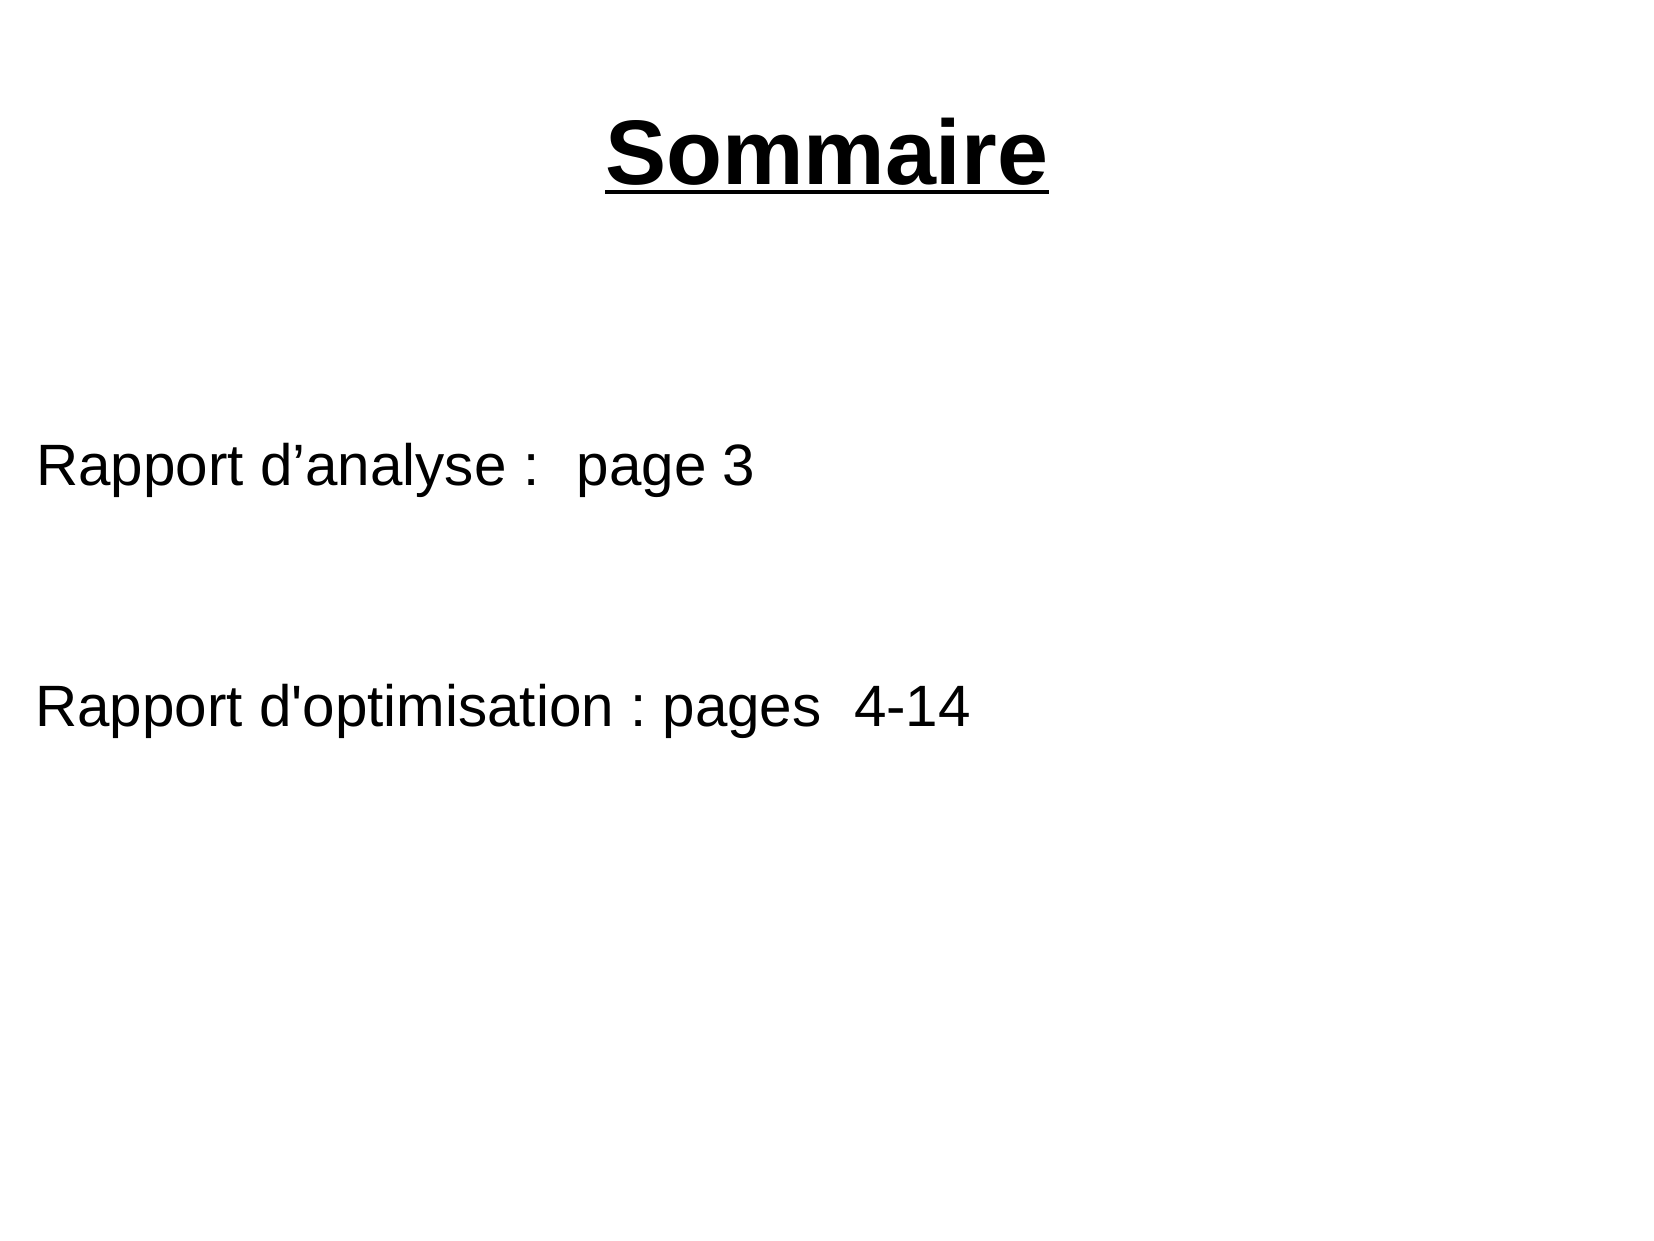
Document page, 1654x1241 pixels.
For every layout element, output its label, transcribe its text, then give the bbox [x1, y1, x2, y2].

list Rapport d’analyse : page 3 [0, 425, 805, 673]
list Rapport d'optimisation : pages 4-14 [0, 673, 1052, 1064]
title Sommaire [82, 49, 1571, 257]
